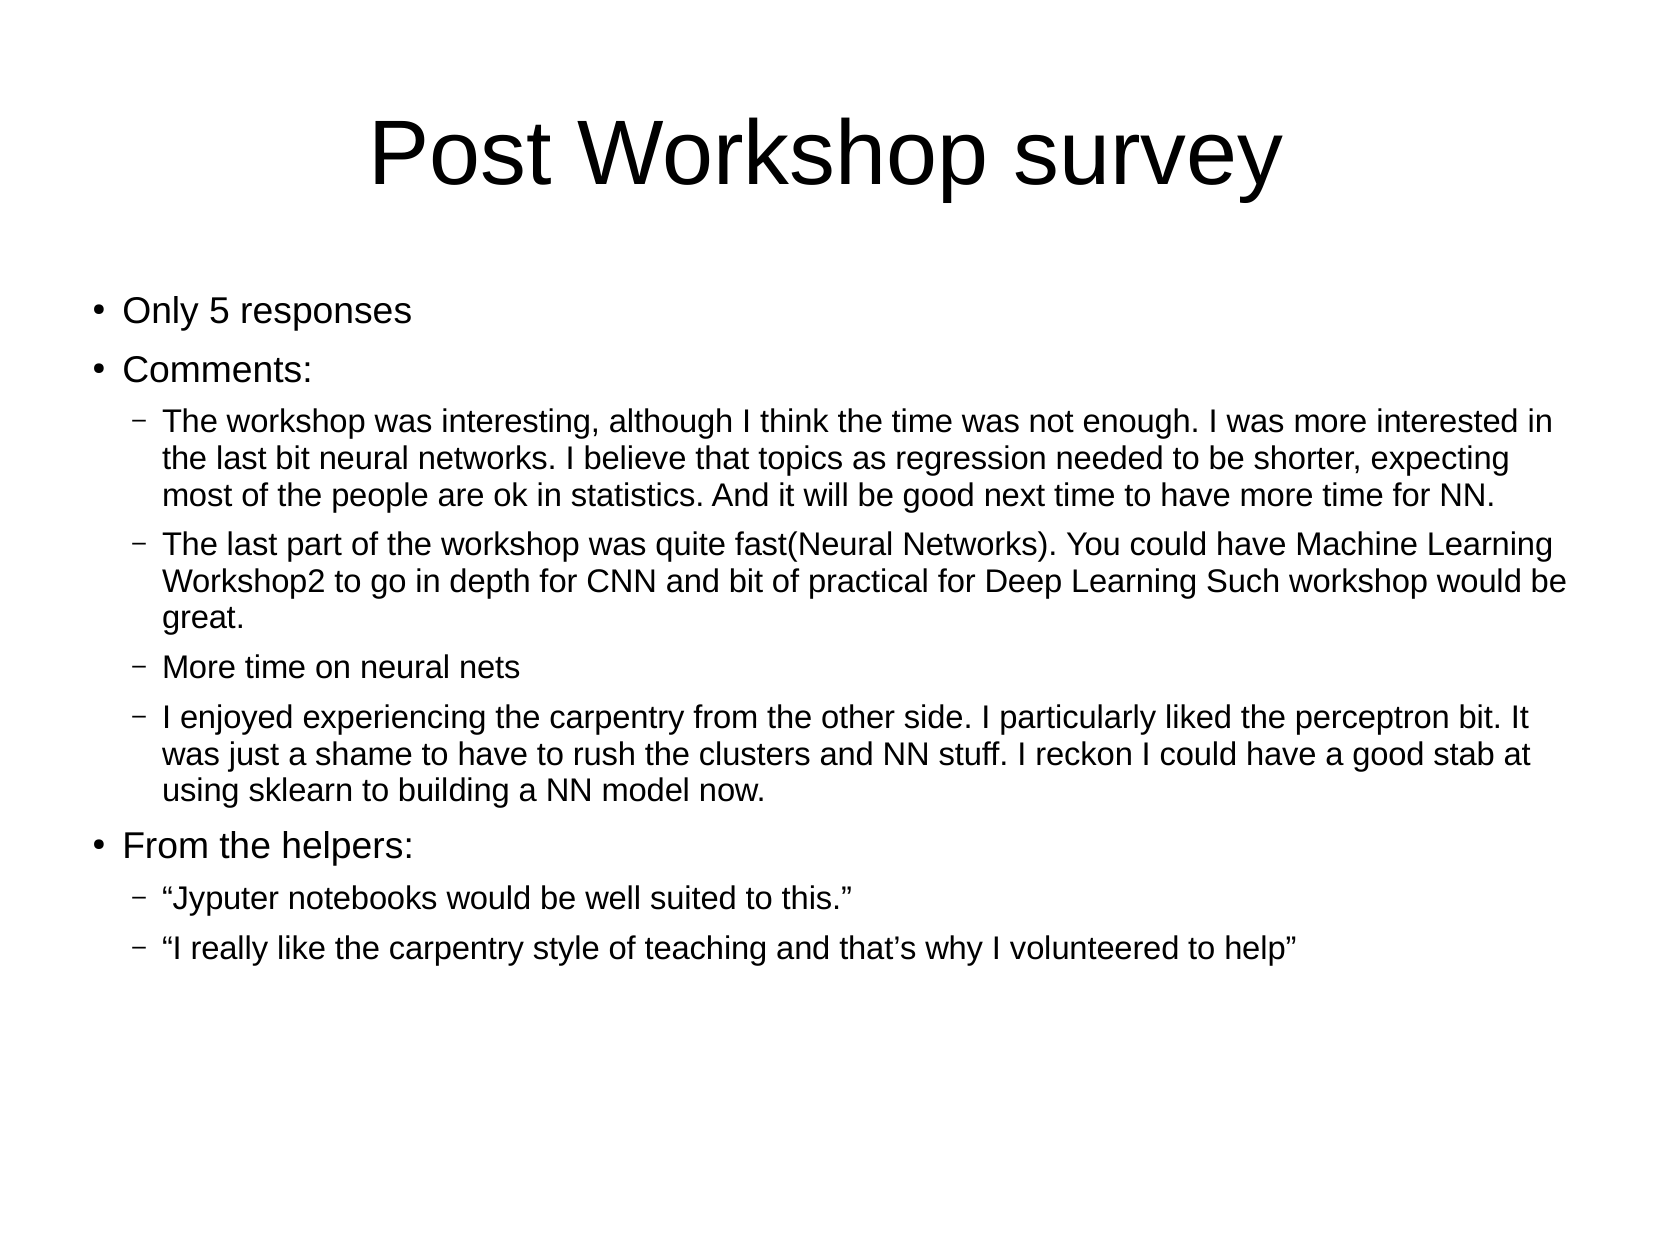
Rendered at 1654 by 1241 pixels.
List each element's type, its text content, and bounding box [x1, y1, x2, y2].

list Only 5 responses Comments: The workshop was interesting, although I think the time was not enough. I was more interested in the last bit neural networks. I believe that topics as regression needed to be shorter, expecting most of the people are ok in statistics. And it will be good next time to have more time for NN. The last part of the workshop was quite fast(Neural Networks). You could have Machine Learning Workshop2 to go in depth for CNN and bit of practical for Deep Learning Such workshop would be great. More time on neural nets I enjoyed experiencing the carpentry from the other side. I particularly liked the perceptron bit. It was just a shame to have to rush the clusters and NN stuff. I reckon I could have a good stab at using sklearn to building a NN model now. From the helpers: “Jyputer notebooks would be well suited to this.” “I really like the carpentry style of teaching and that’s why I volunteered to help” [82, 290, 1571, 1010]
title Post Workshop survey [82, 49, 1571, 257]
